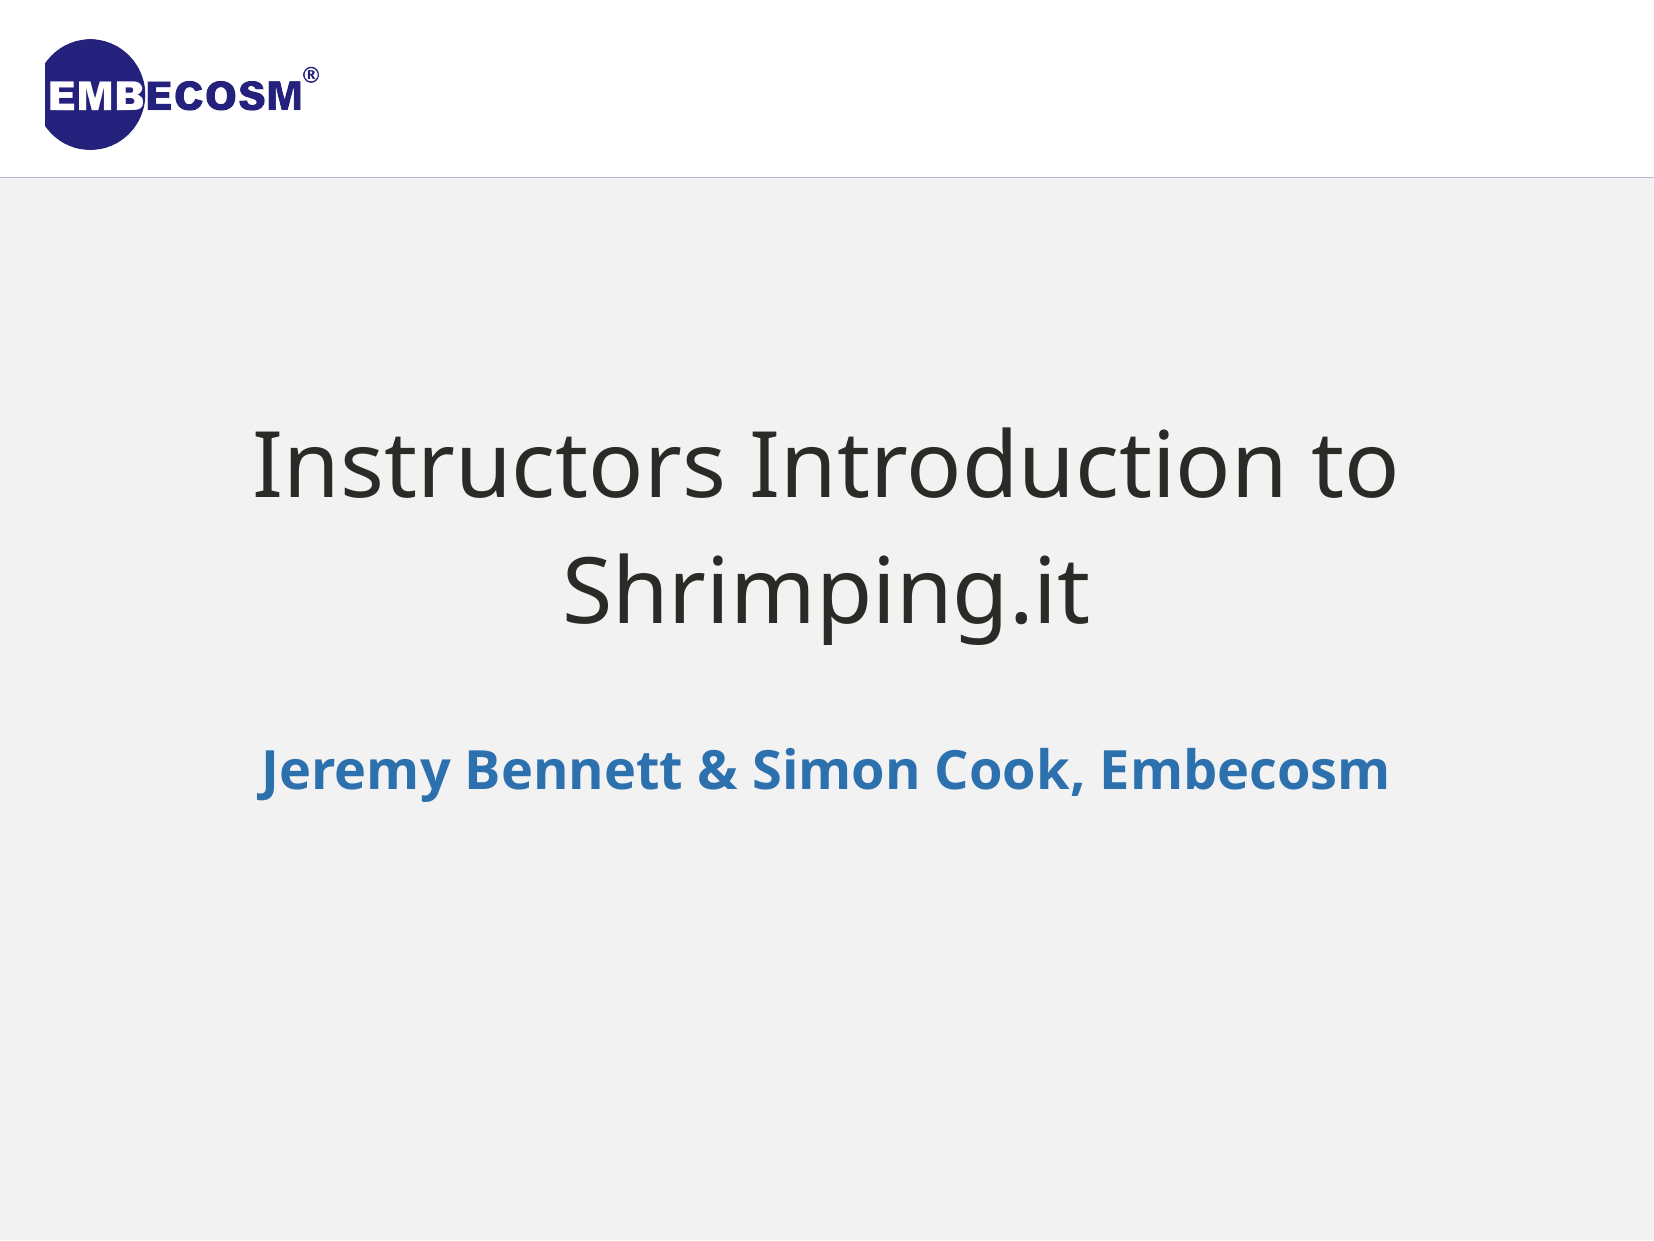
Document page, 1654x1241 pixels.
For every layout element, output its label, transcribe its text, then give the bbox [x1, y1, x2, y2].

list Jeremy Bennett & Simon Cook, Embecosm [82, 628, 1571, 827]
picture [45, 39, 319, 150]
title Instructors Introduction to Shrimping.it [82, 417, 1571, 628]
